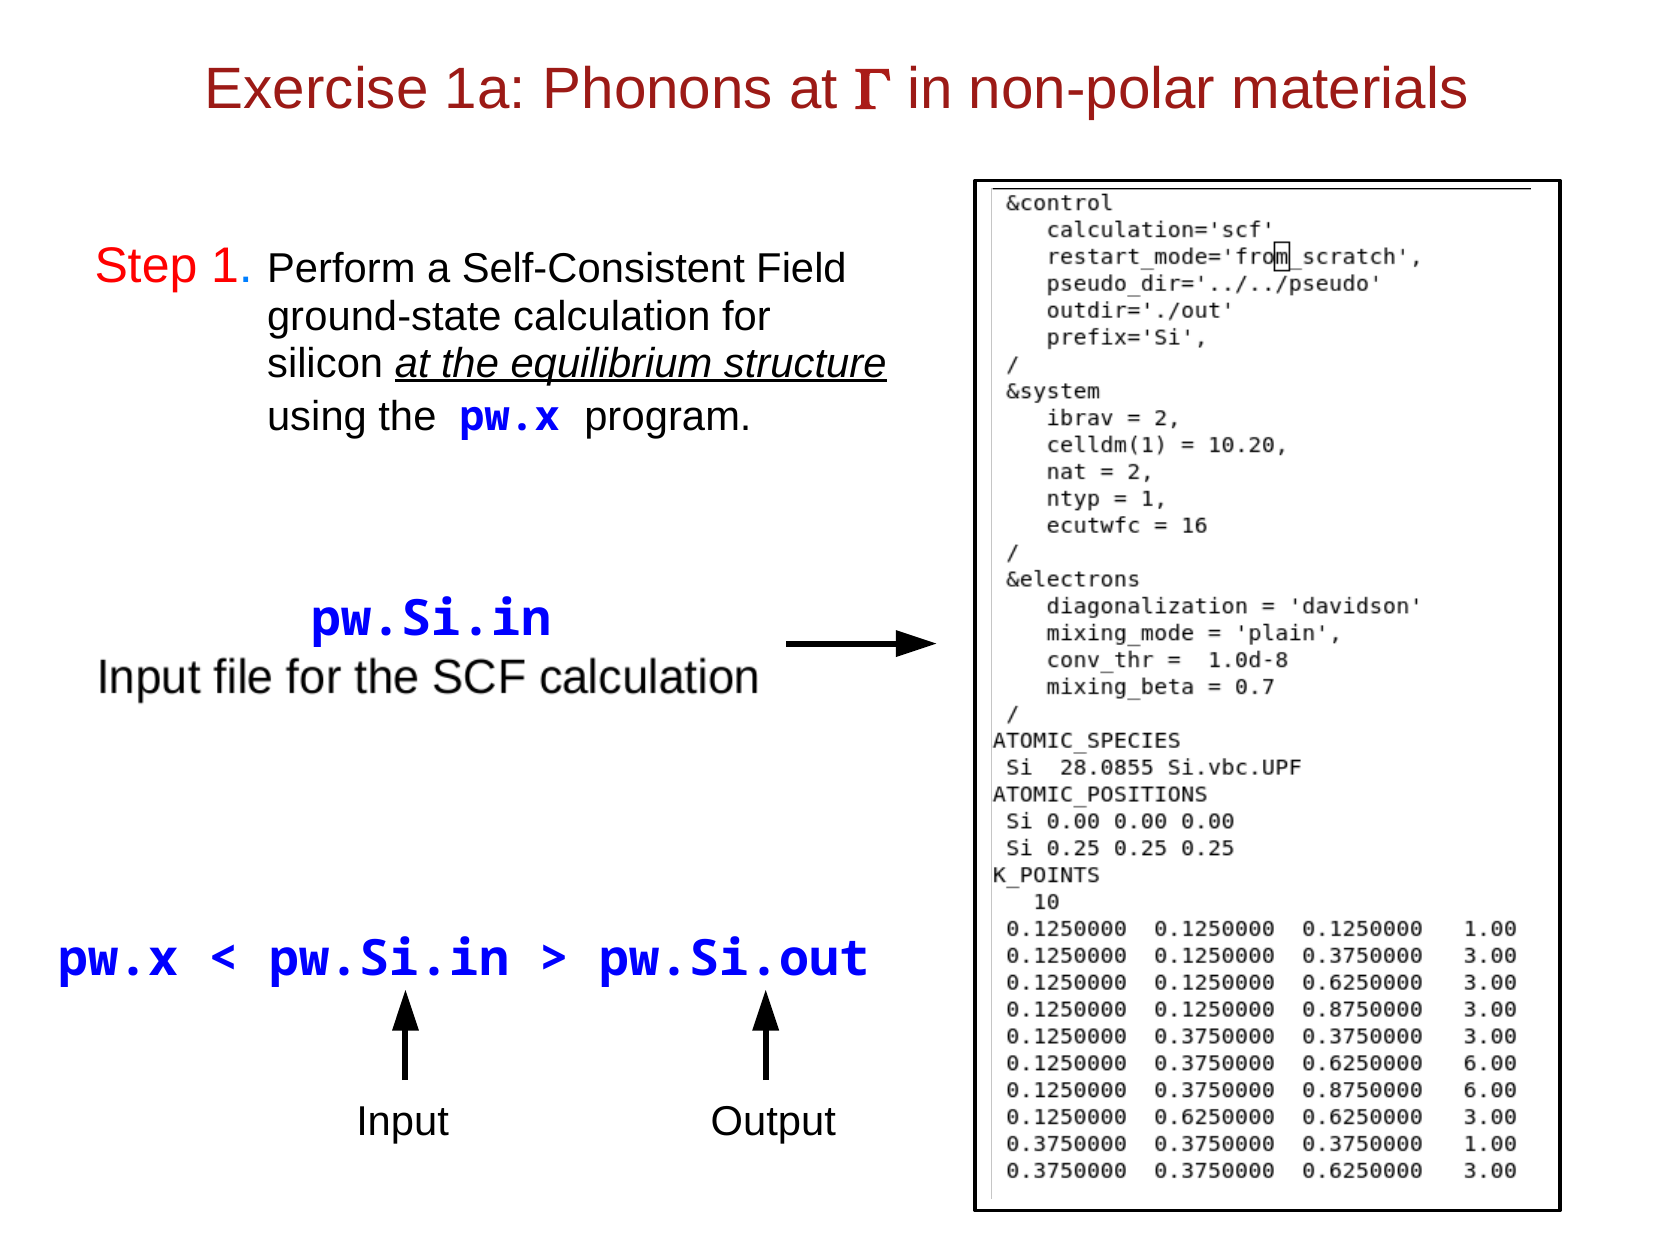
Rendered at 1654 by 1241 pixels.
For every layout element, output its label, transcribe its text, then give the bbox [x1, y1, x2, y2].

list Output [639, 1097, 860, 1186]
picture [990, 188, 1531, 1199]
list pw.Si.in [240, 582, 643, 669]
list Step 1. Perform a Self-Consistent Field ground-state calculation for silicon at the equilibrium structure using the pw.x program. [23, 237, 949, 489]
picture [90, 649, 766, 707]
list pw.x < pw.Si.in > pw.Si.out [0, 922, 973, 1044]
list Input [285, 1097, 506, 1186]
title Exercise 1a: Phonons at Γ in non-polar materials [82, 0, 1571, 192]
